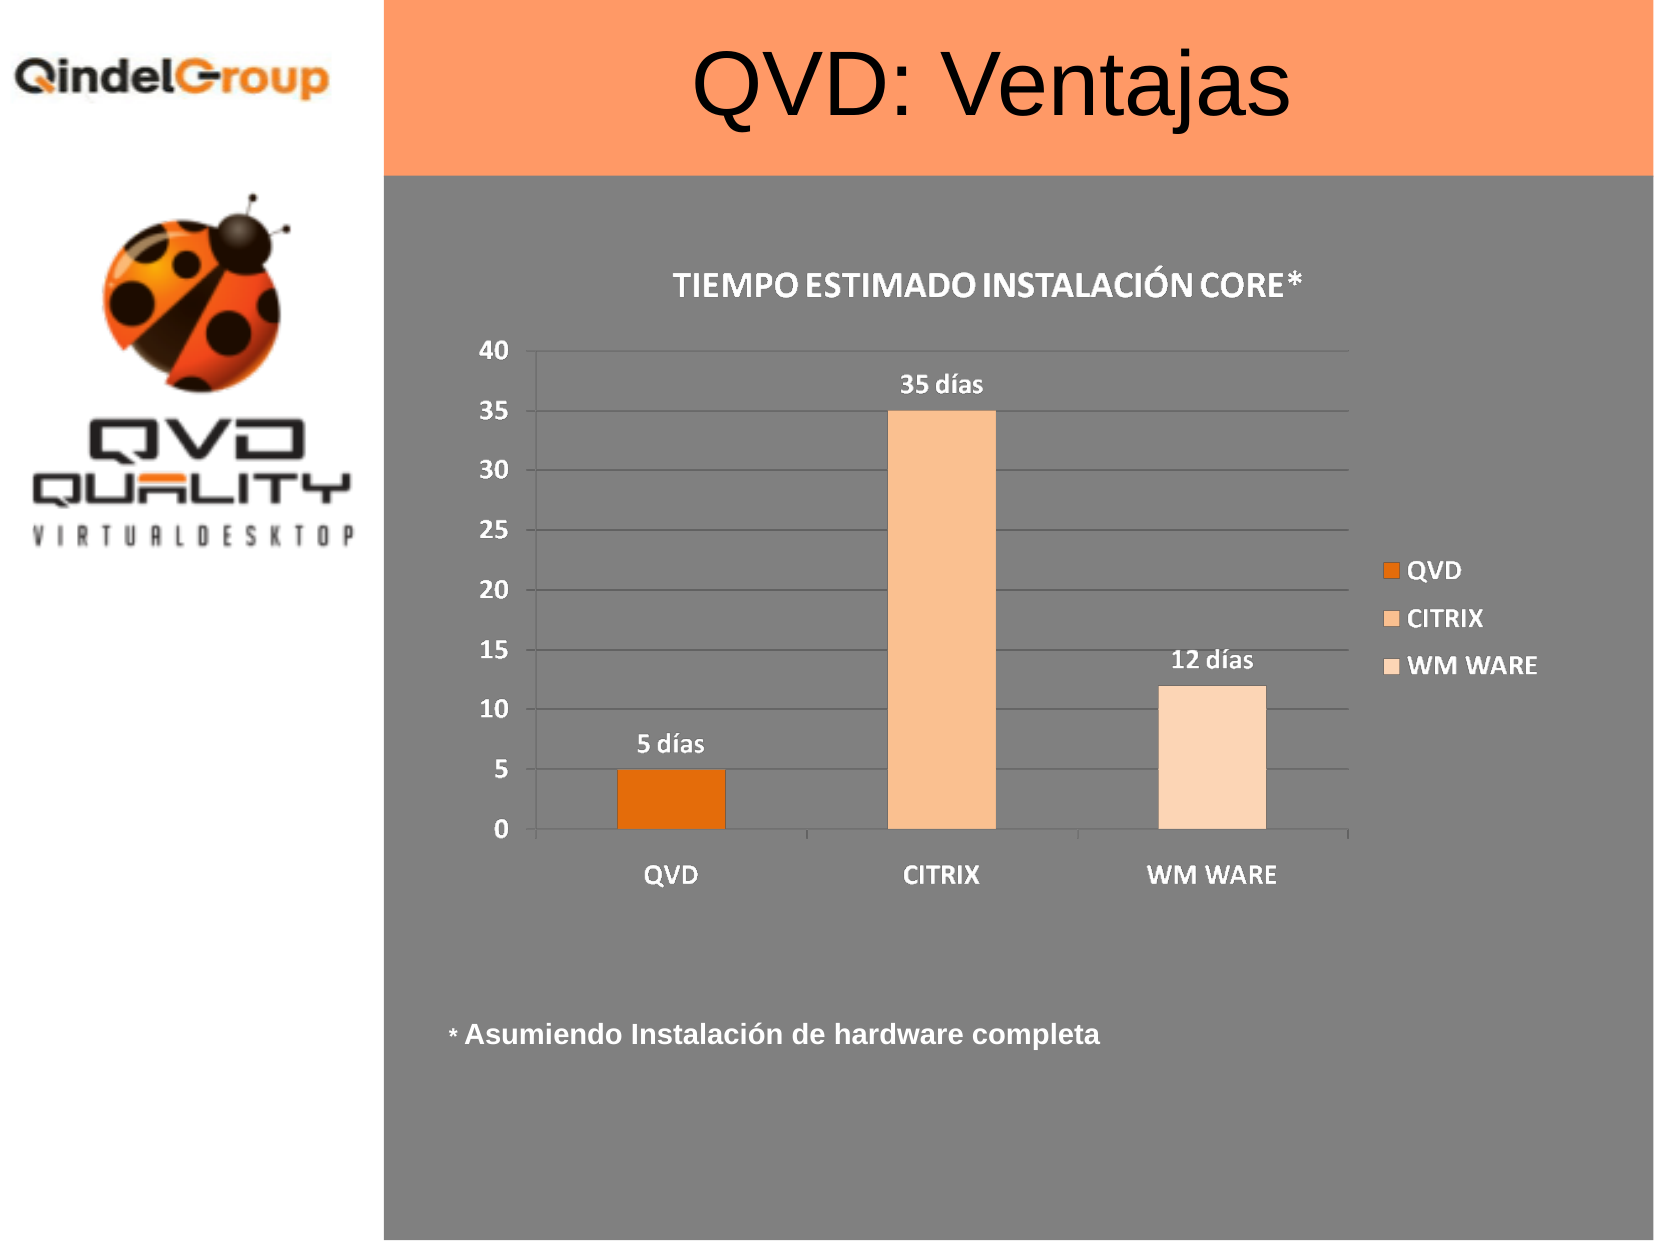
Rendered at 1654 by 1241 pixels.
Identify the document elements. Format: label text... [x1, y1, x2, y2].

picture [29, 185, 358, 562]
title QVD: Ventajas [413, 19, 1571, 148]
text_box [383, 175, 1654, 1241]
text_box * Asumiendo Instalación de hardware completa [433, 1008, 1149, 1059]
picture [455, 257, 1561, 916]
picture [4, 51, 344, 107]
